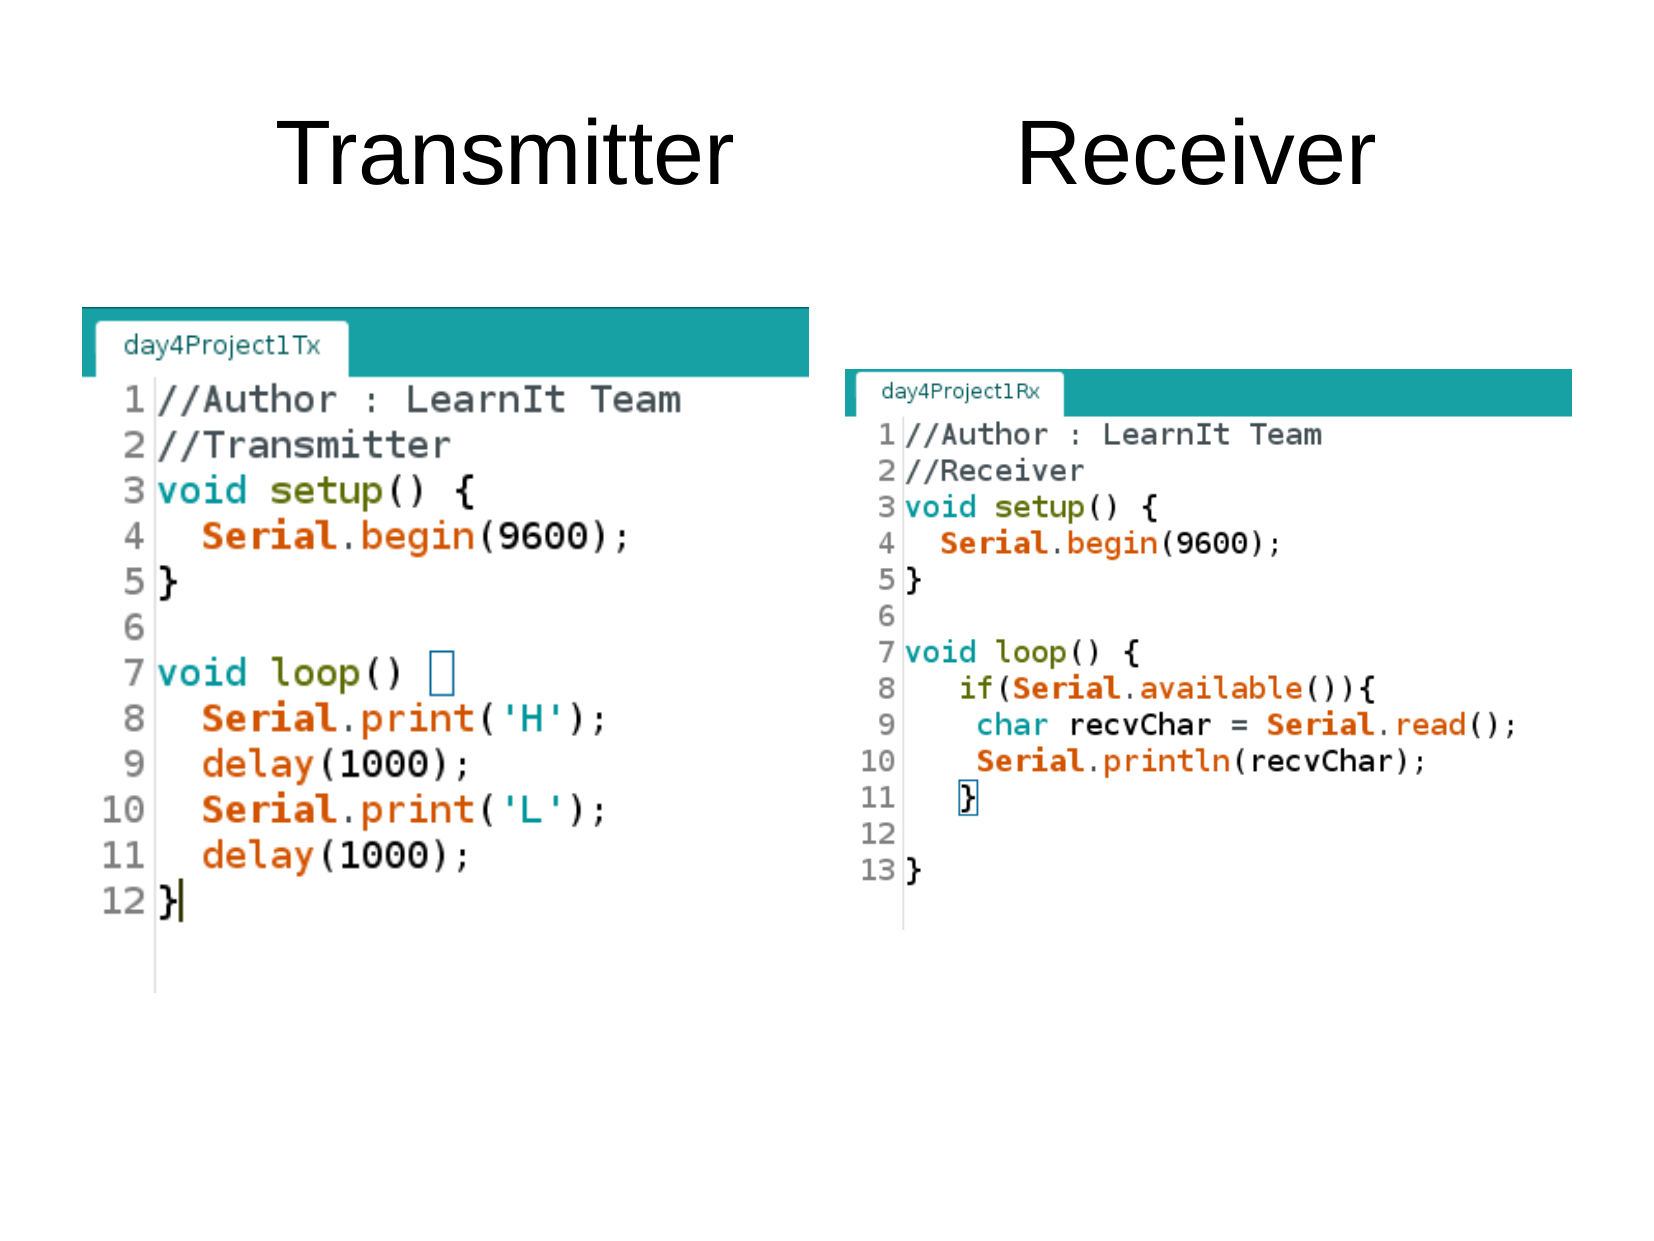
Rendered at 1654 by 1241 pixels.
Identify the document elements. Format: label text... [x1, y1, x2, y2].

picture [845, 369, 1572, 930]
picture [82, 307, 809, 993]
title Transmitter Receiver [82, 49, 1571, 257]
